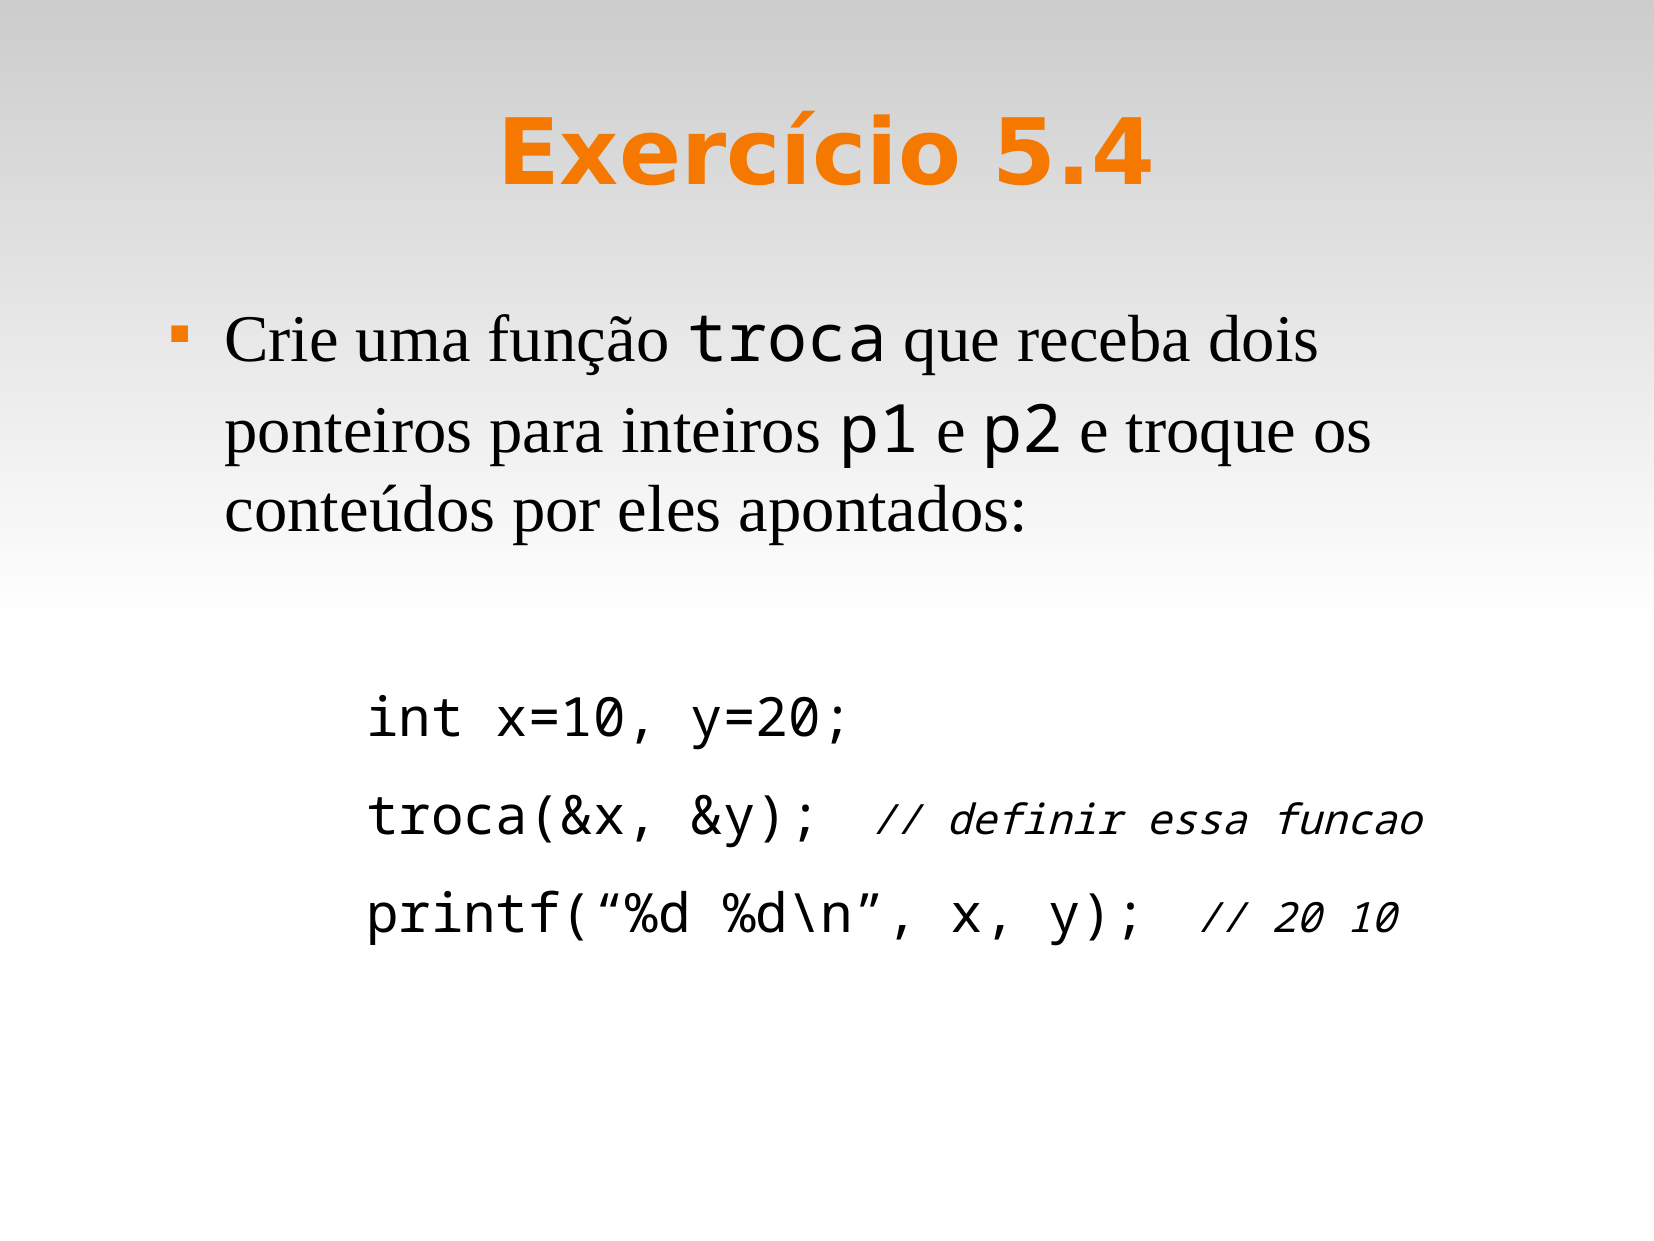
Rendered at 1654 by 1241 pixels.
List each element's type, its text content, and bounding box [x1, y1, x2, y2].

title Exercício 5.4 [82, 49, 1571, 257]
list Crie uma função troca que receba dois ponteiros para inteiros p1 e p2 e troque os conteúdos por eles apontados: int x=10, y=20; troca(&x, &y); // definir essa funcao printf(“%d %d\n”, x, y); // 20 10 [82, 290, 1571, 1175]
